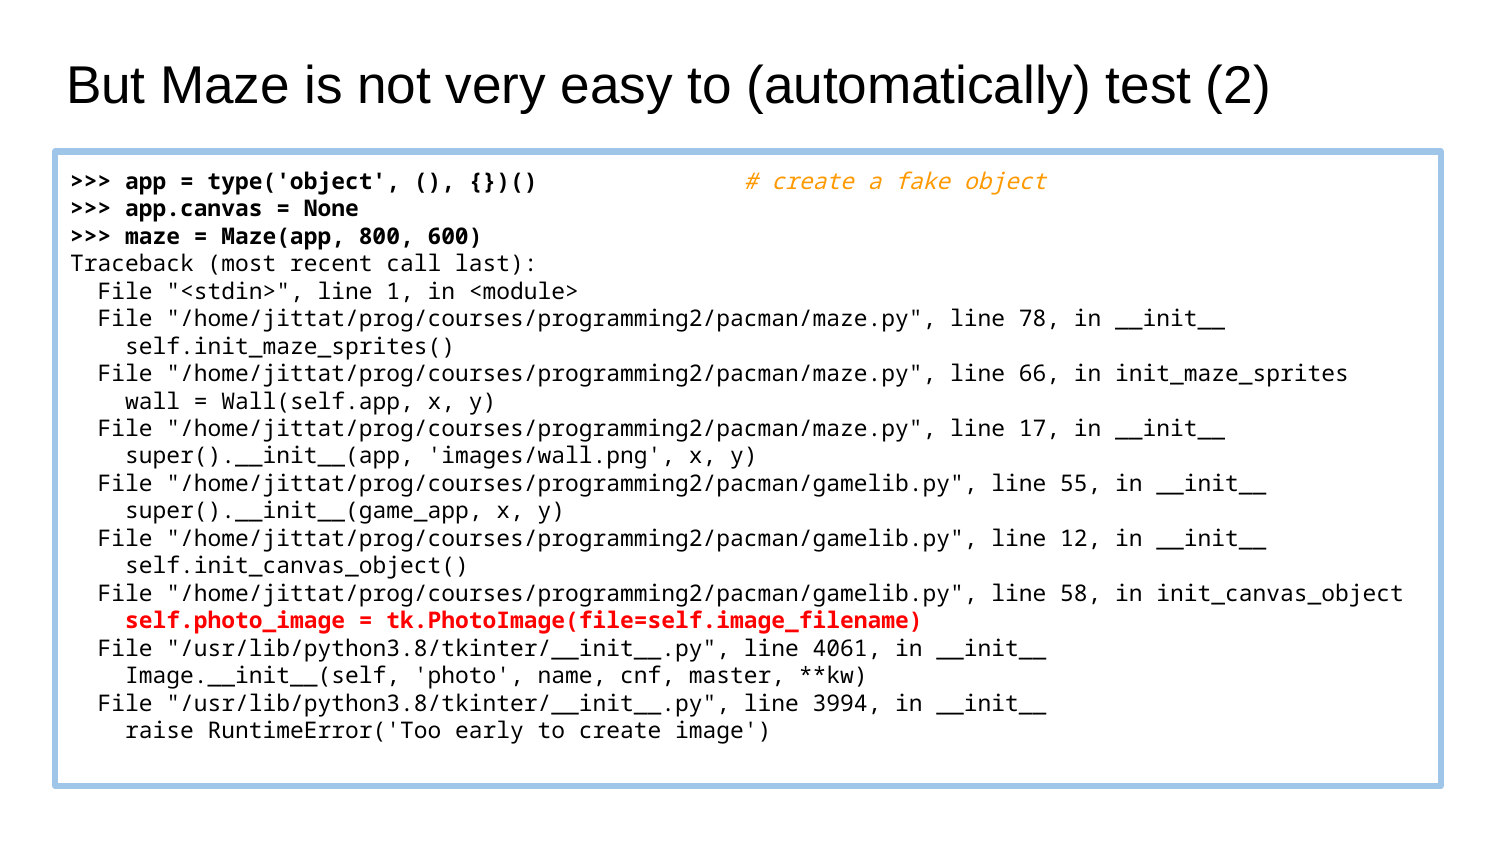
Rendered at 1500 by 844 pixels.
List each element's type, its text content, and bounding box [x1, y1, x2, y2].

title But Maze is not very easy to (automatically) test (2) [51, 35, 1449, 130]
text_box >>> app = type('object', (), {})() # create a fake object >>> app.canvas = None >>> maze = Maze(app, 800, 600) Traceback (most recent call last): File "<stdin>", line 1, in <module> File "/home/jittat/prog/courses/programming2/pacman/maze.py", line 78, in __init__ self.init_maze_sprites() File "/home/jittat/prog/courses/programming2/pacman/maze.py", line 66, in init_maze_sprites wall = Wall(self.app, x, y) File "/home/jittat/prog/courses/programming2/pacman/maze.py", line 17, in __init__ super().__init__(app, 'images/wall.png', x, y) File "/home/jittat/prog/courses/programming2/pacman/gamelib.py", line 55, in __init__ super().__init__(game_app, x, y) File "/home/jittat/prog/courses/programming2/pacman/gamelib.py", line 12, in __init__ self.init_canvas_object() File "/home/jittat/prog/courses/programming2/pacman/gamelib.py", line 58, in init_canvas_object self.photo_image = tk.PhotoImage(file=self.image_filename) File "/usr/lib/python3.8/tkinter/__init__.py", line 4061, in __init__ Image.__init__(self, 'photo', name, cnf, master, **kw) File "/usr/lib/python3.8/tkinter/__init__.py", line 3994, in __init__ raise RuntimeError('Too early to create image') RuntimeError: Too early to create image [55, 151, 1441, 786]
